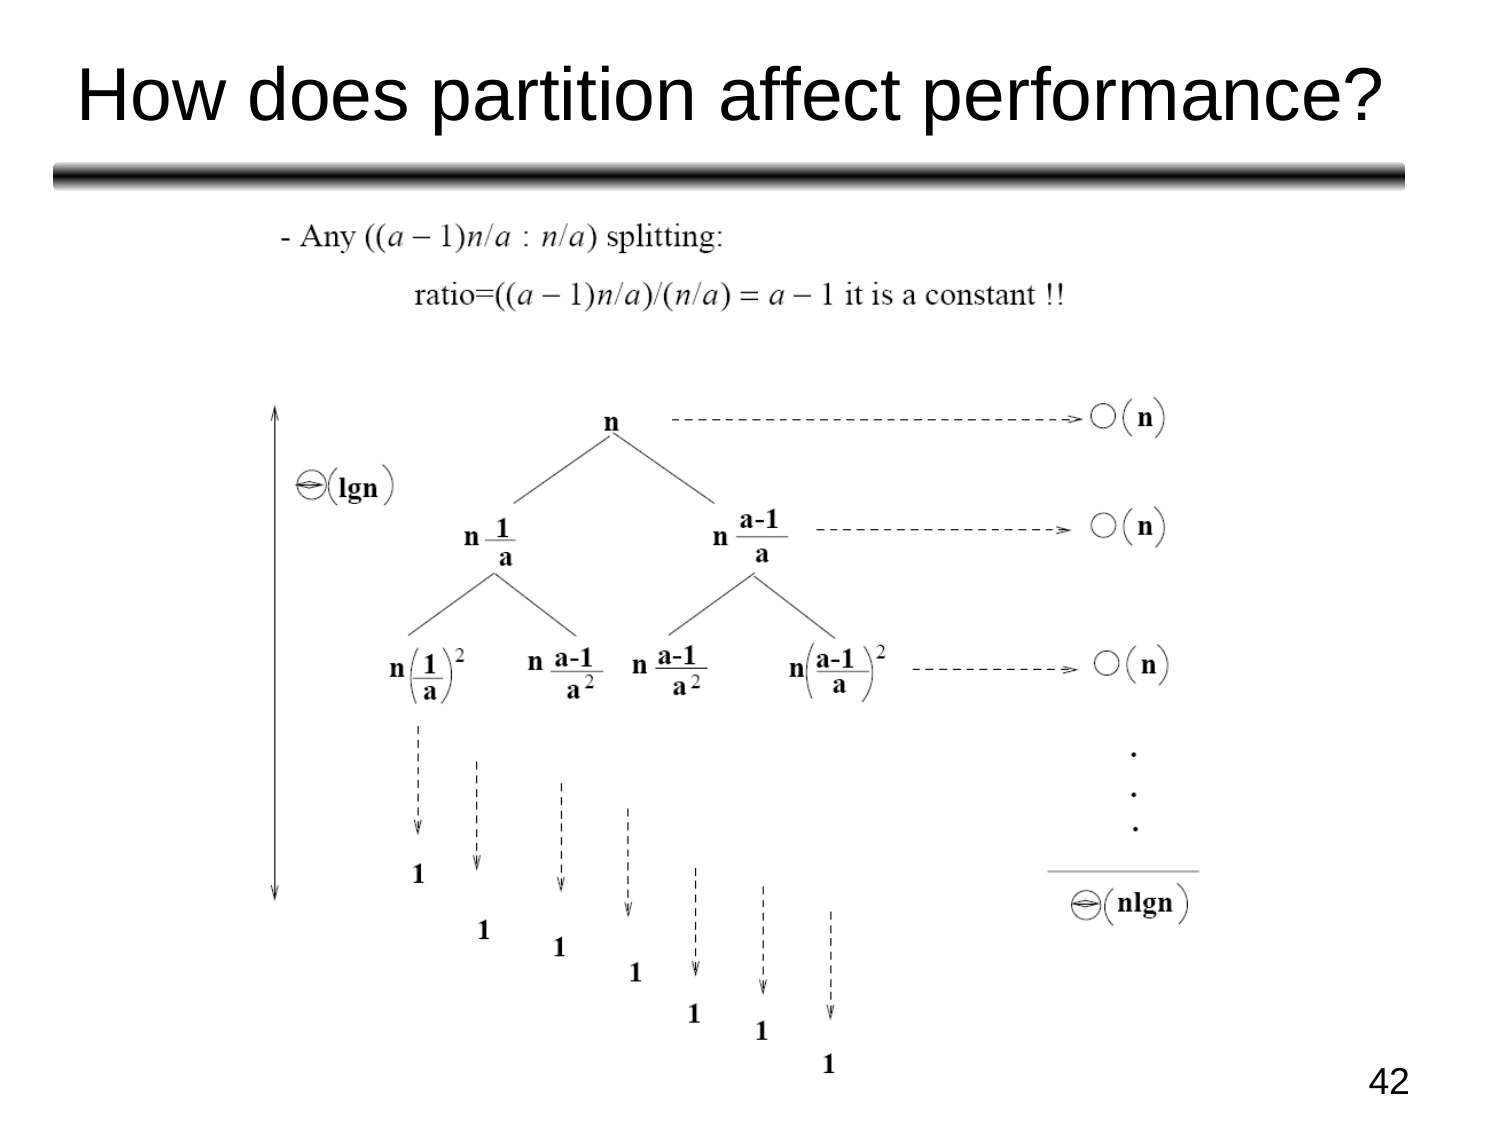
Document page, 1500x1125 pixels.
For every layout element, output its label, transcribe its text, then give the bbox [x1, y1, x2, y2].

picture [256, 212, 1219, 1088]
title How does partition affect performance? [55, 16, 1406, 166]
